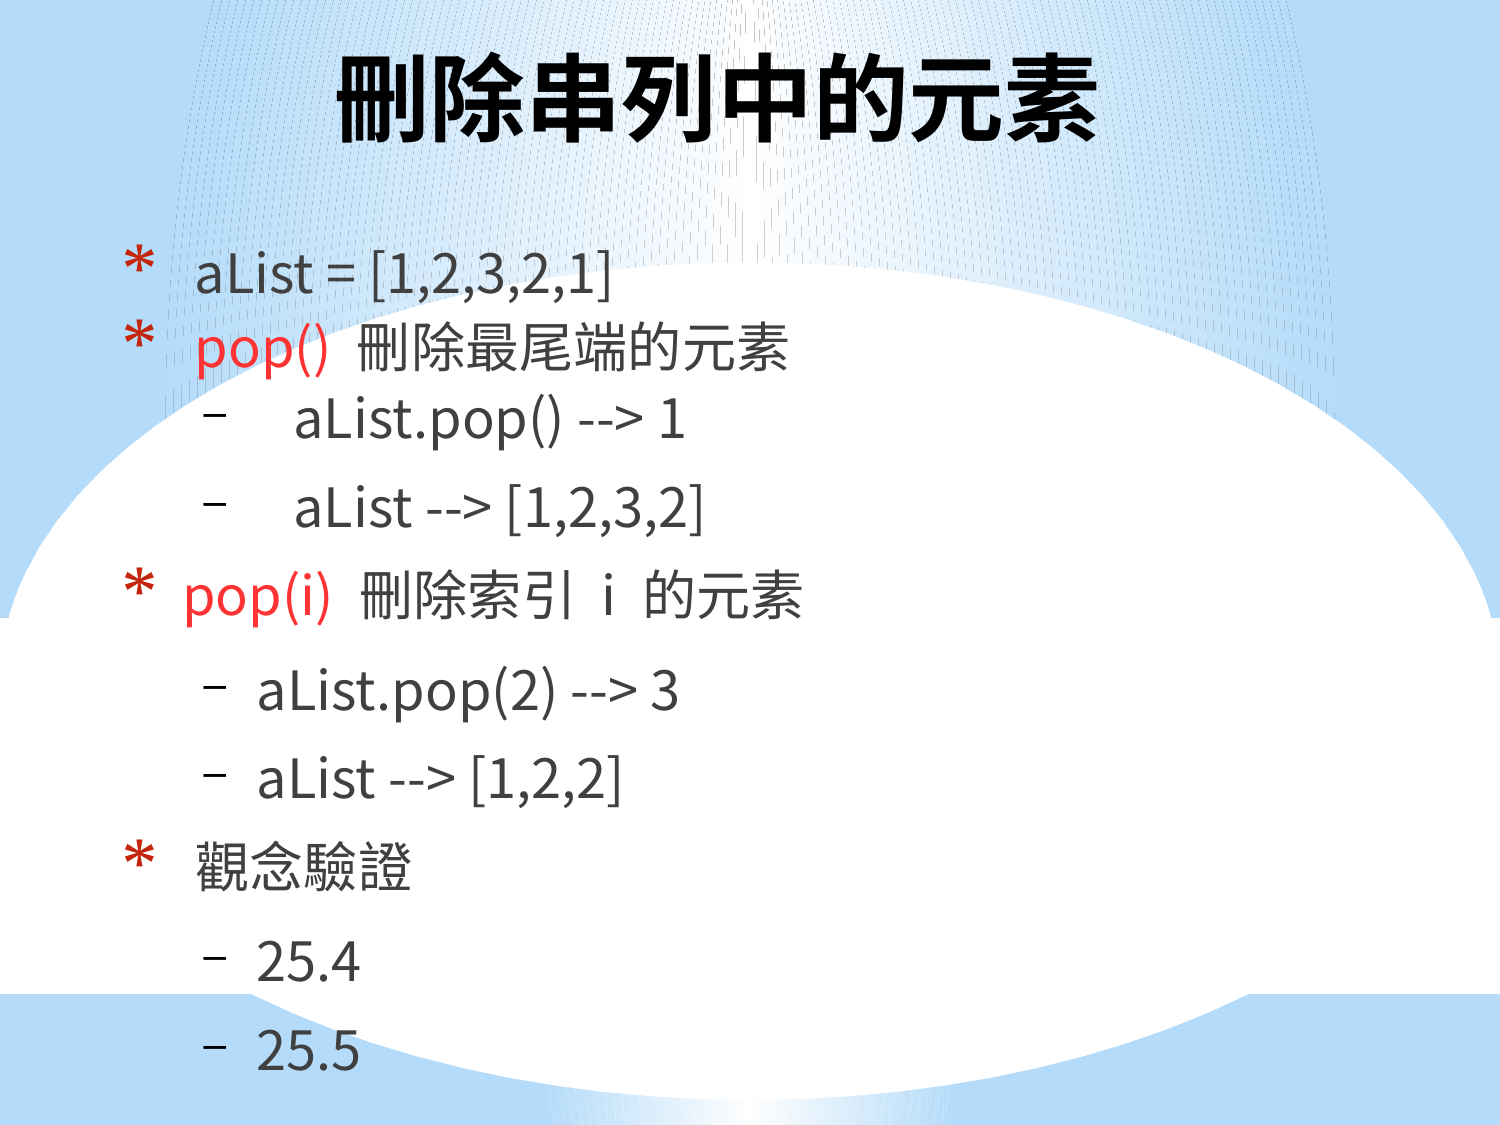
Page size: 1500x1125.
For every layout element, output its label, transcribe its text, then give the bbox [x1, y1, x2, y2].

list aList = [1,2,3,2,1] pop() 刪除最尾端的元素 aList.pop() --> 1 aList --> [1,2,3,2] pop(i) 刪除索引 i 的元素 aList.pop(2) --> 3 aList --> [1,2,2] 觀念驗證 25.4 25.5 [100, 231, 1400, 1047]
title 刪除串列中的元素 [183, 30, 1252, 219]
